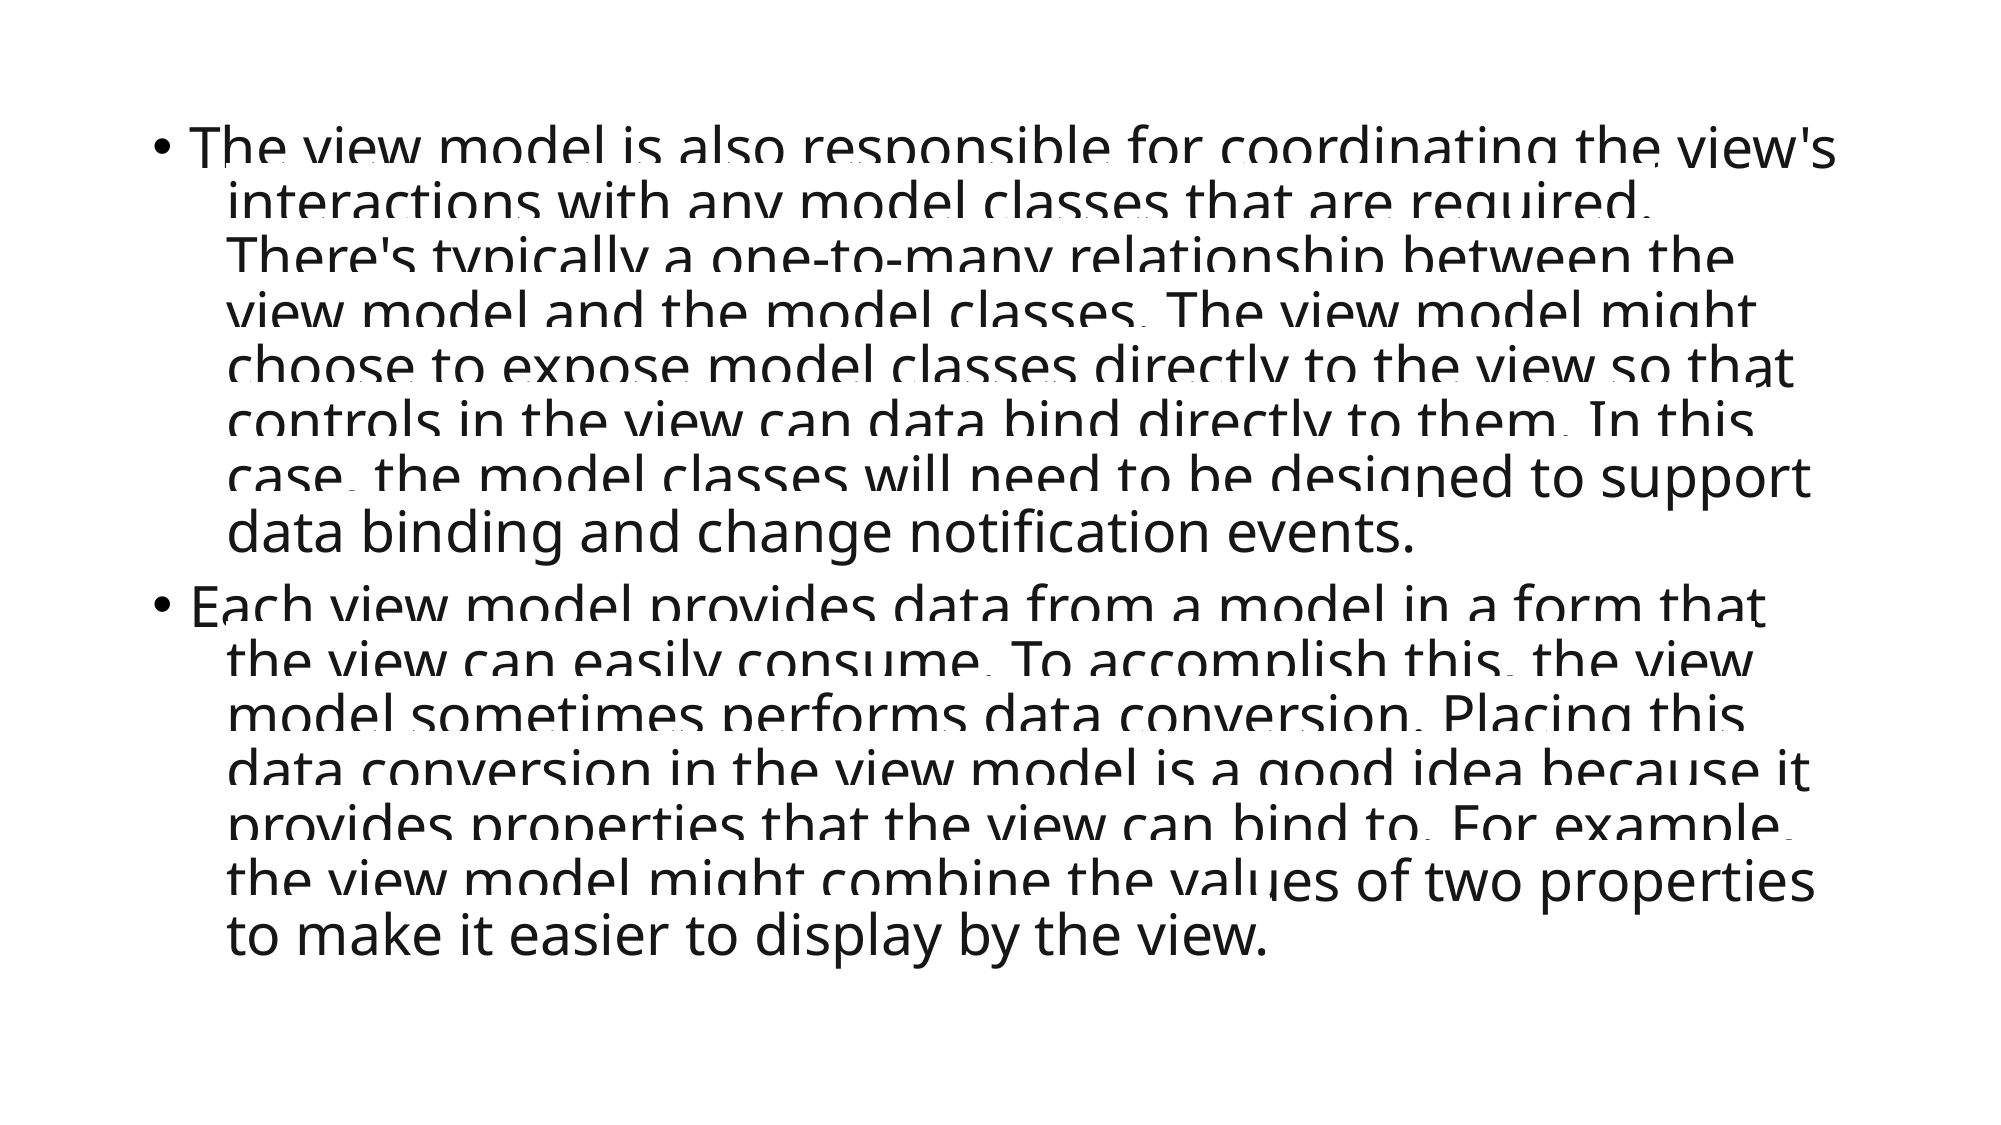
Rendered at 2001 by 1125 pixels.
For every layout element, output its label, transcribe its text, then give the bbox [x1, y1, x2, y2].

list The view model is also responsible for coordinating the view's interactions with any model classes that are required. There's typically a one-to-many relationship between the view model and the model classes. The view model might choose to expose model classes directly to the view so that controls in the view can data bind directly to them. In this case, the model classes will need to be designed to support data binding and change notification events. Each view model provides data from a model in a form that the view can easily consume. To accomplish this, the view model sometimes performs data conversion. Placing this data conversion in the view model is a good idea because it provides properties that the view can bind to. For example, the view model might combine the values of two properties to make it easier to display by the view. [137, 117, 1863, 1014]
